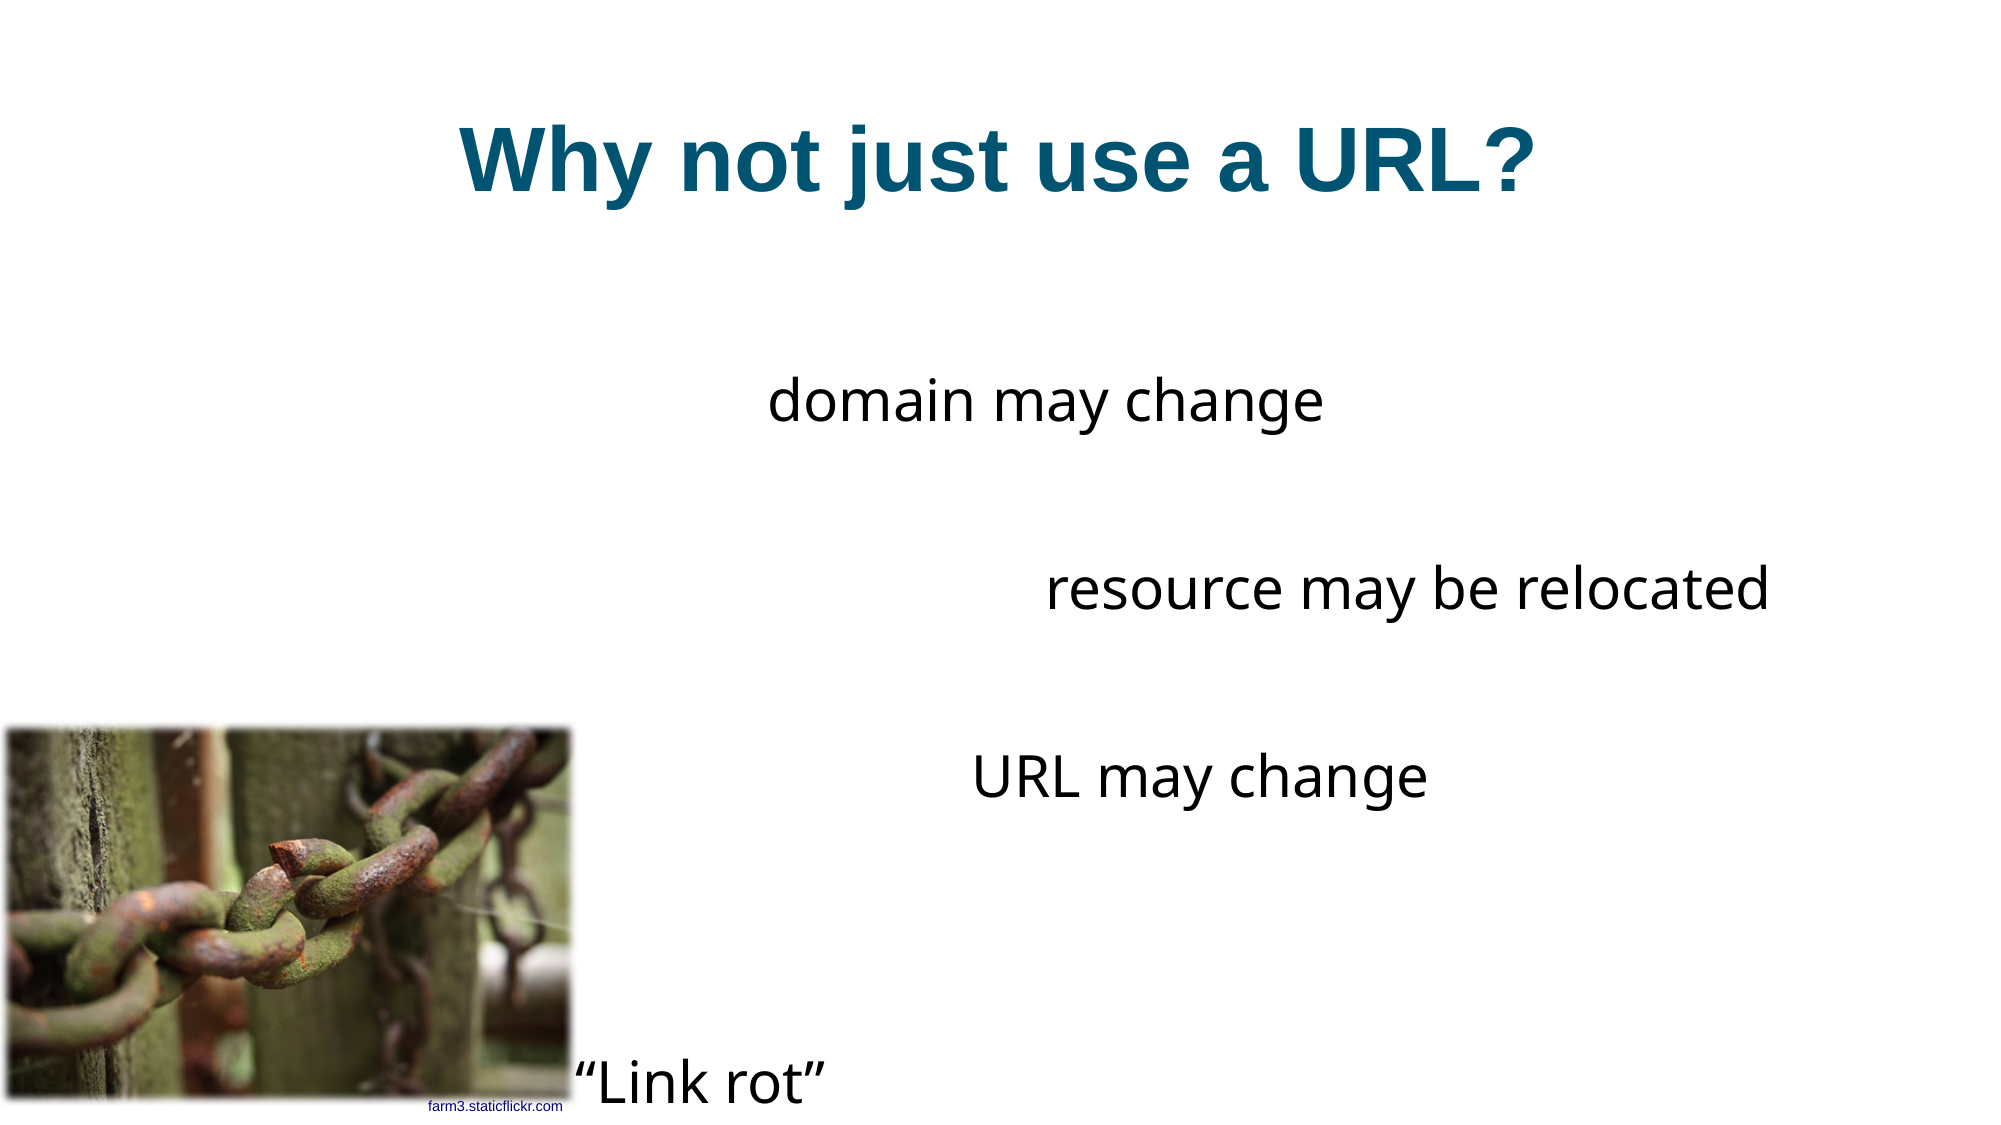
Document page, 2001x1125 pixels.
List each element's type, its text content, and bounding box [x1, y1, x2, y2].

title Why not just use a URL? [150, 73, 1850, 254]
list domain may change resource may be relocated URL may change [767, 265, 1802, 919]
picture [0, 720, 578, 1107]
text_box farm3.staticflickr.com [413, 1090, 591, 1123]
text_box “Link rot” [578, 1033, 886, 1123]
